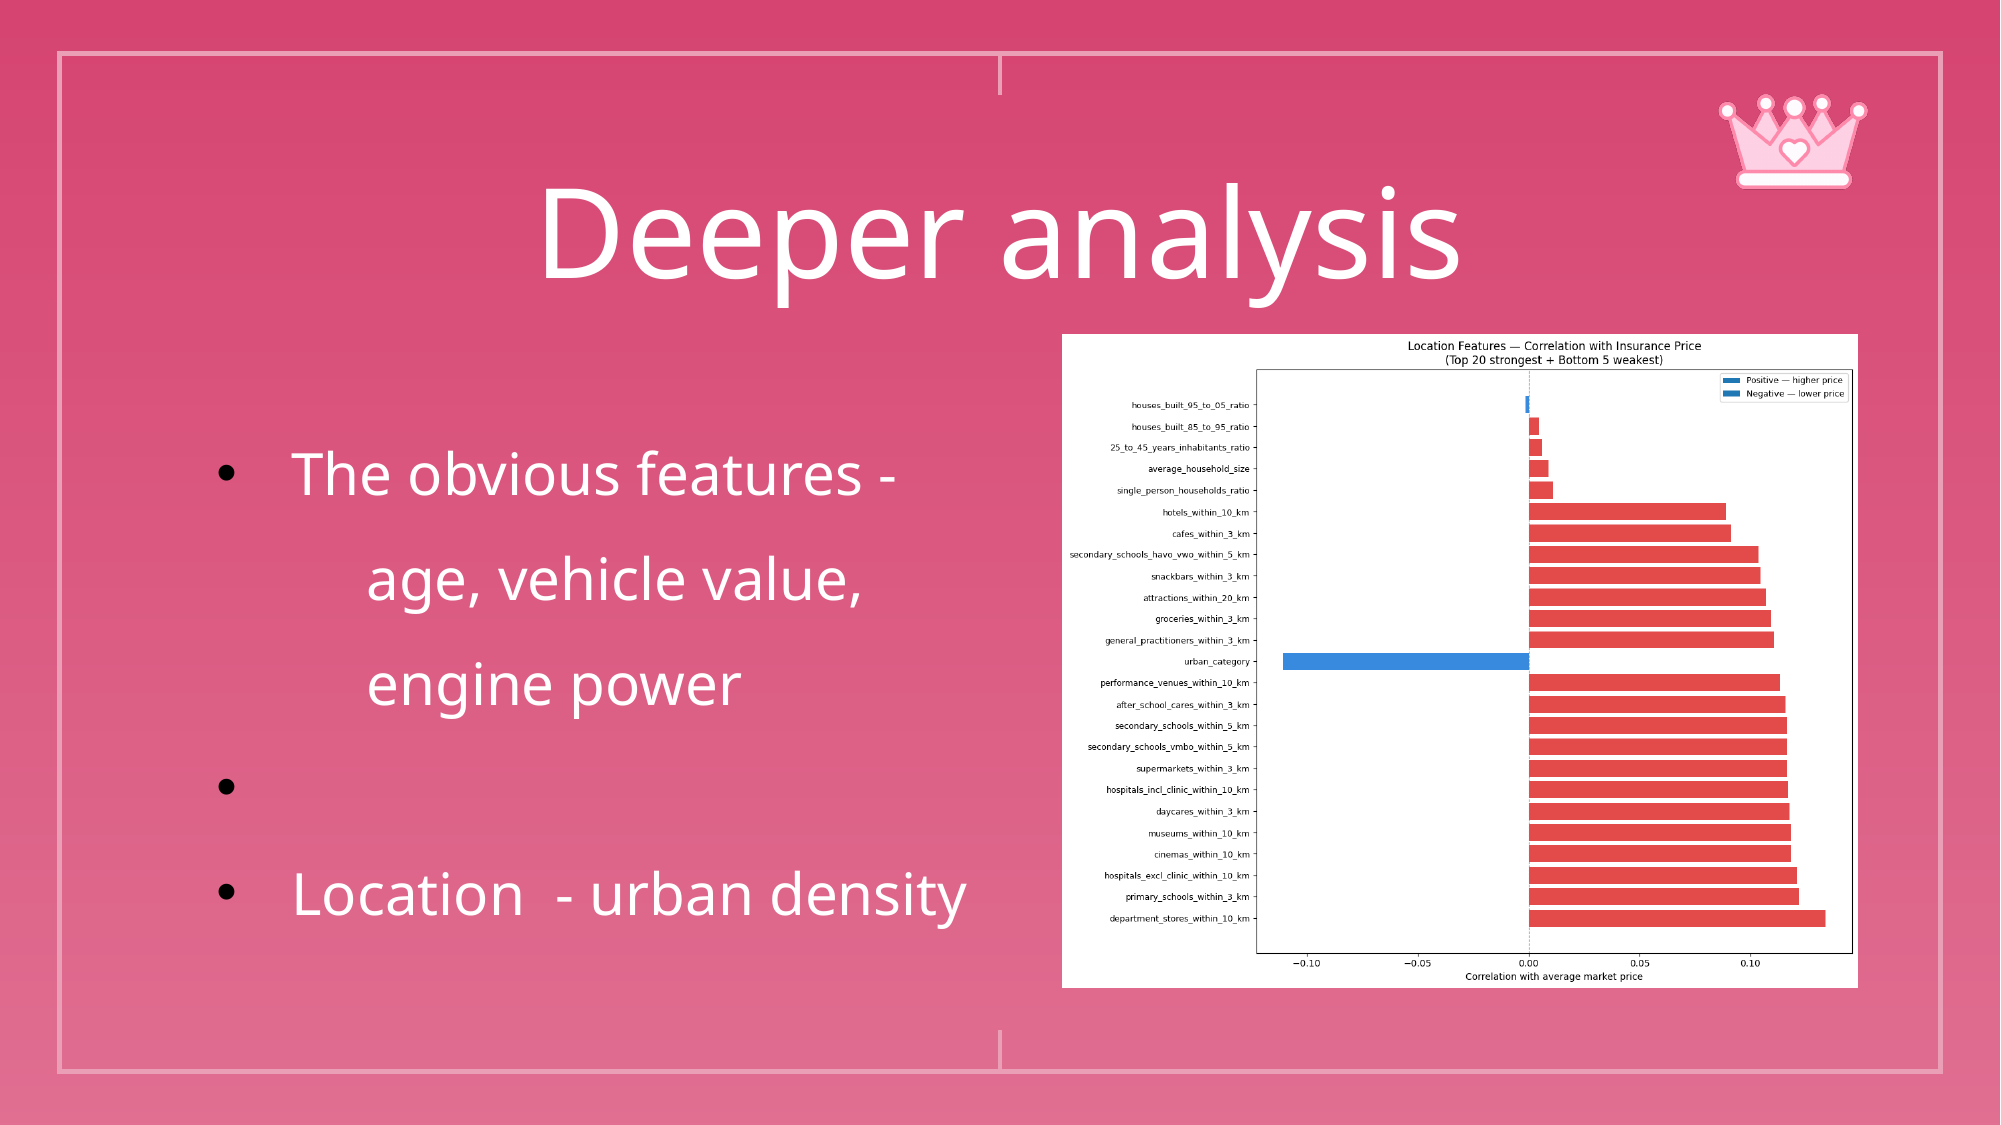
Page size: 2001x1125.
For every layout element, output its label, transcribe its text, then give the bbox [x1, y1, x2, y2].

text_box Deeper analysis [142, 91, 1859, 313]
picture [1062, 335, 1858, 988]
picture [1715, 62, 1871, 221]
text_box The obvious features - age, vehicle value, engine power Location - urban density [201, 394, 998, 929]
